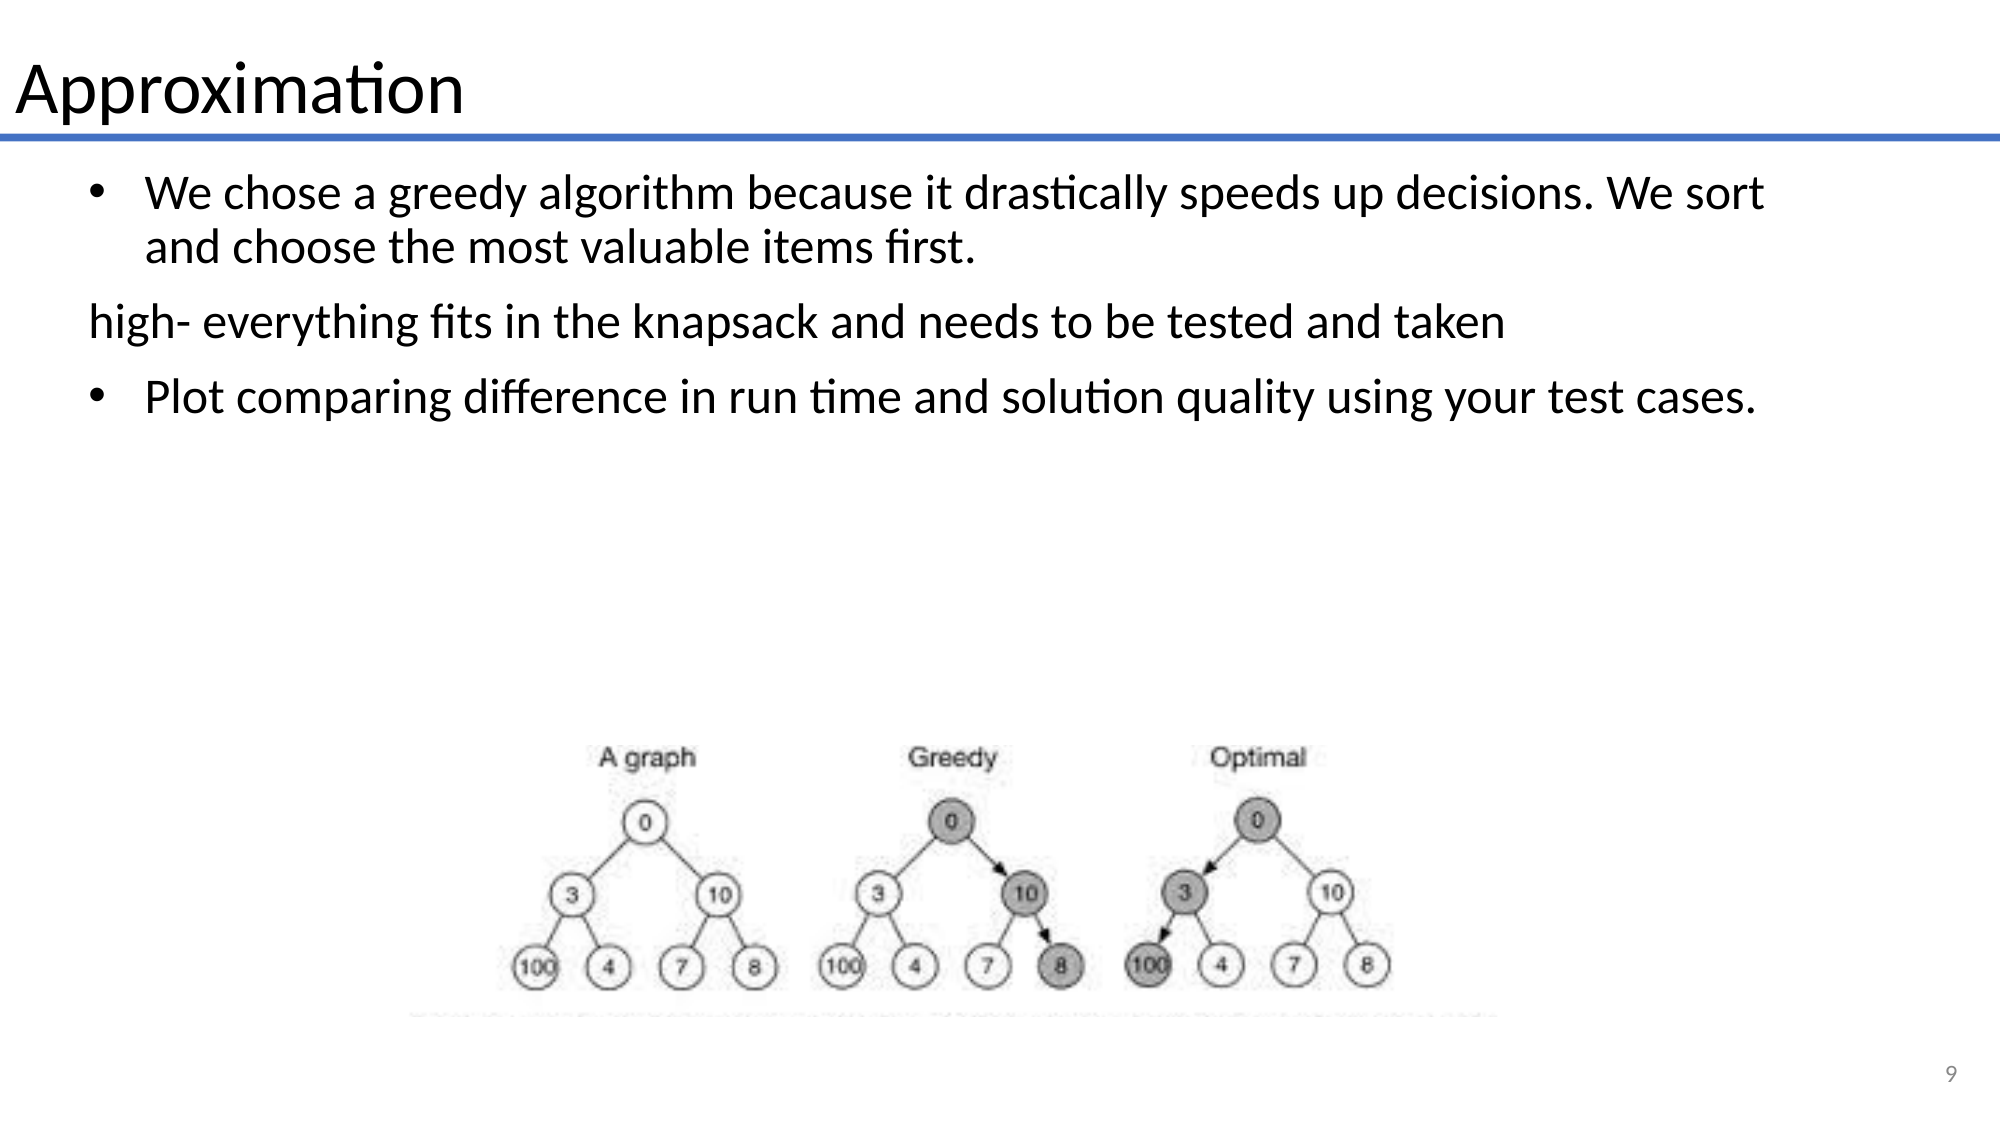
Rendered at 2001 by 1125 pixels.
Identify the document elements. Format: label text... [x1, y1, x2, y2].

text_box Approximation [0, 0, 2000, 133]
picture [408, 745, 1498, 1017]
slide_number <number> [1870, 1042, 1973, 1103]
text_box We chose a greedy algorithm because it drastically speeds up decisions. We sort and choose the most valuable items first. high- everything fits in the knapsack and needs to be tested and taken Plot comparing difference in run time and solution quality using your test cases. [73, 158, 1833, 672]
